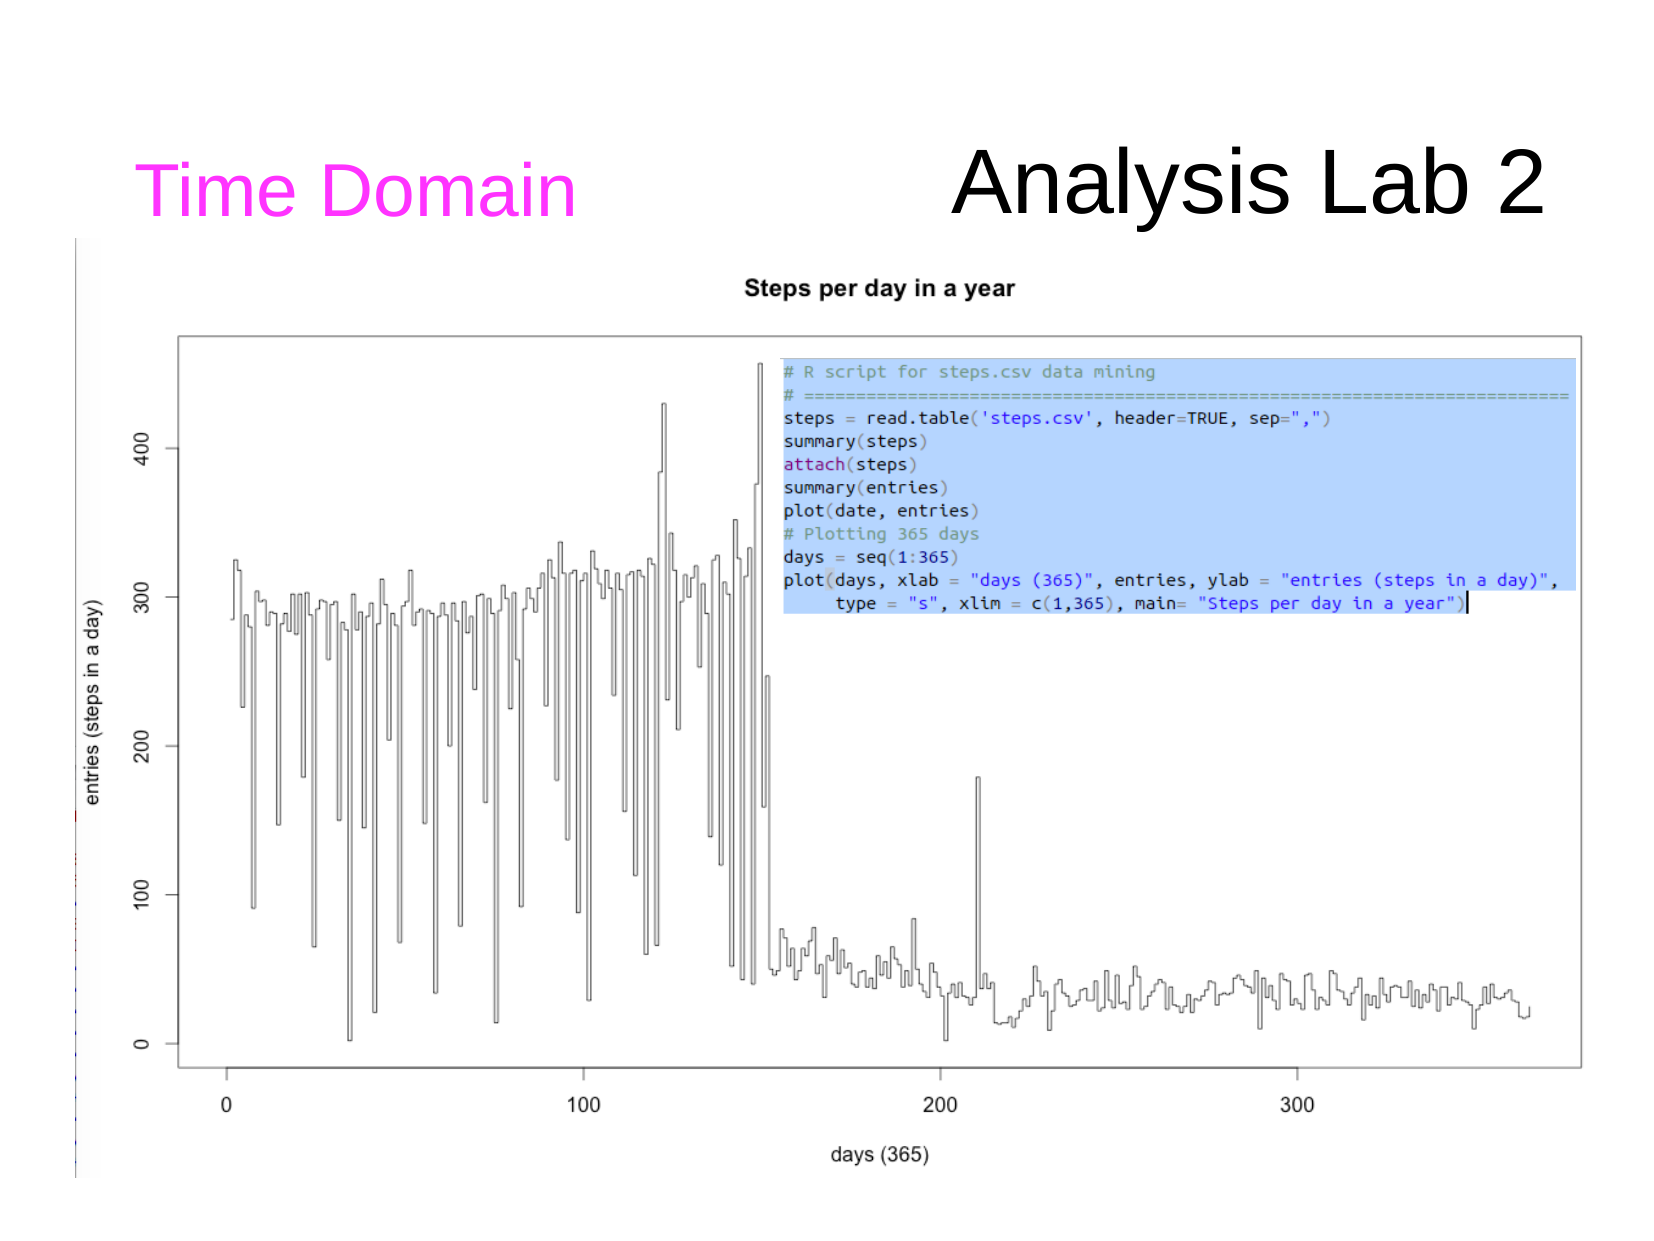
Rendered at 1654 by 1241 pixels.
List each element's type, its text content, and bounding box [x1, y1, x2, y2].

picture [75, 238, 1595, 1178]
text_box Time Domain [120, 140, 1006, 238]
title Analysis Lab 2 [60, 77, 1549, 286]
